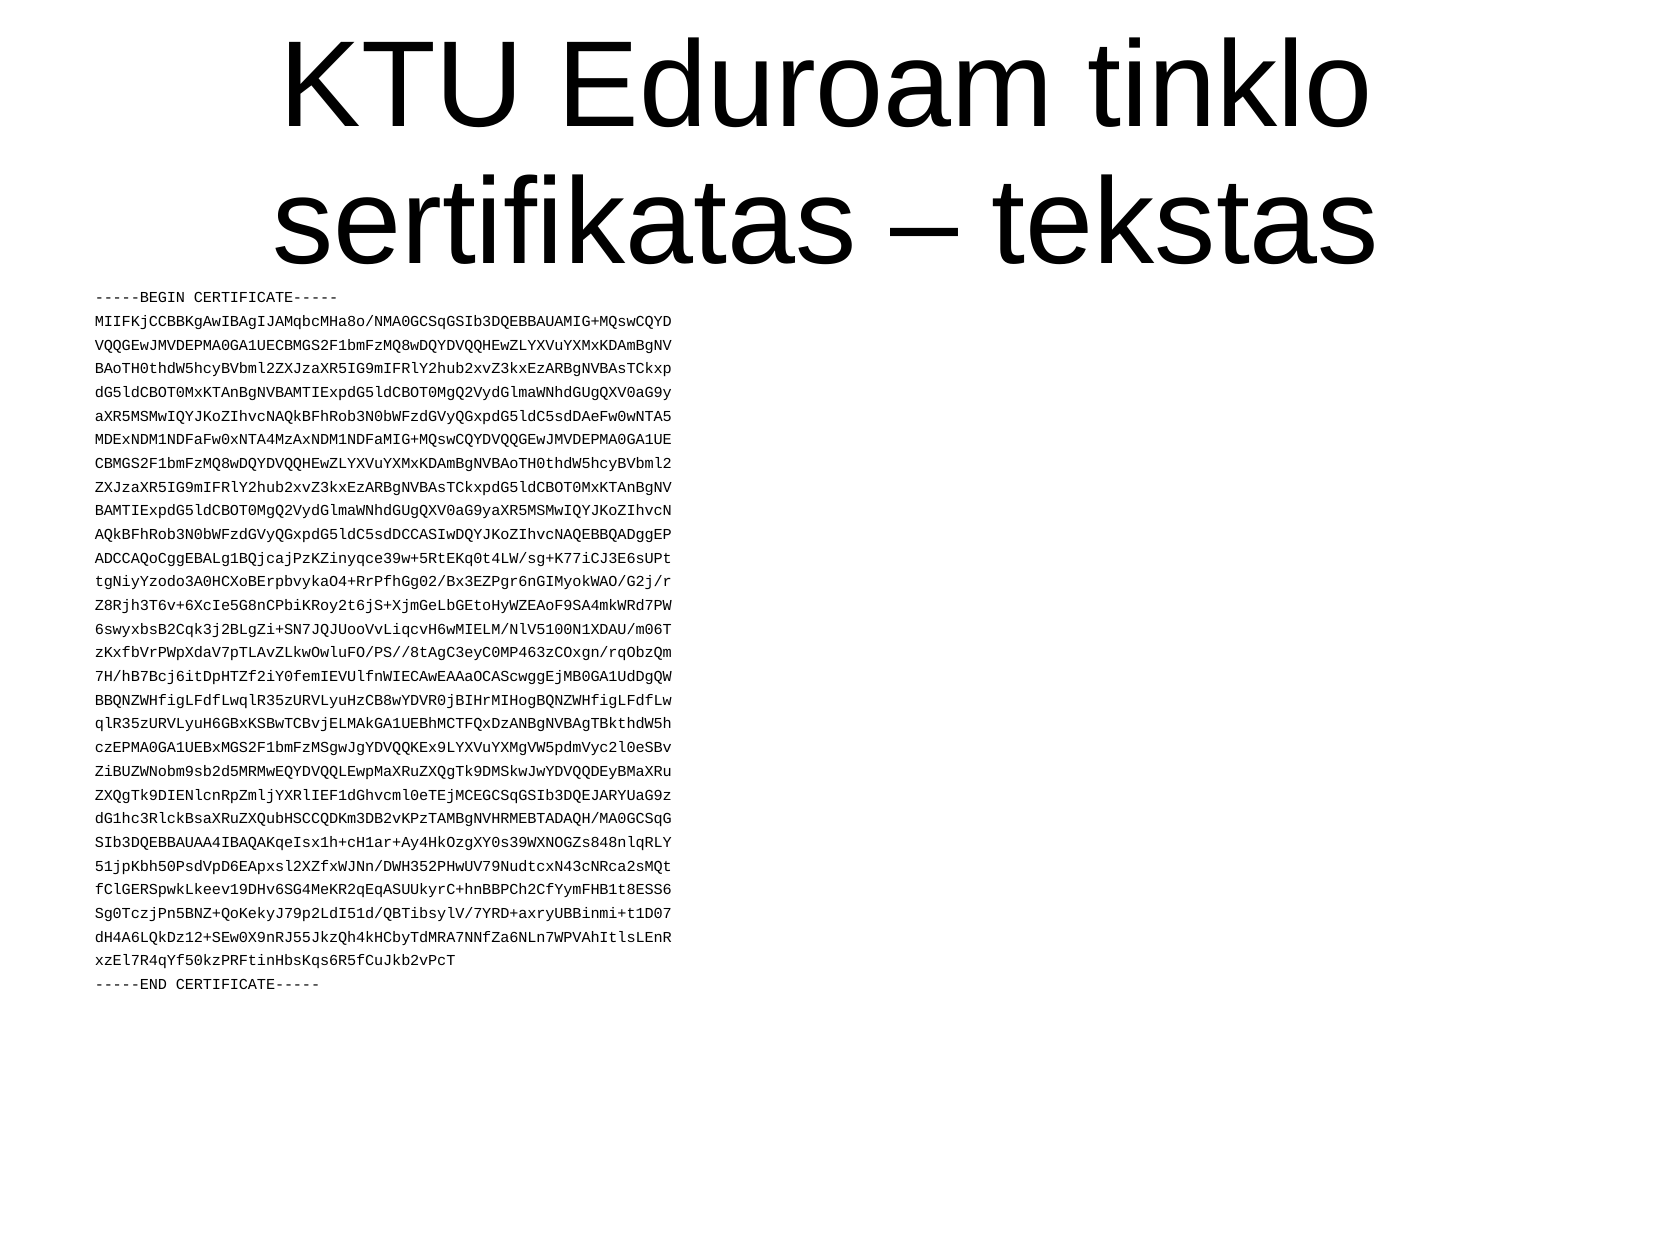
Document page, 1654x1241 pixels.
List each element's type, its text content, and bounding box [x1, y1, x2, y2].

list -----BEGIN CERTIFICATE----- MIIFKjCCBBKgAwIBAgIJAMqbcMHa8o/NMA0GCSqGSIb3DQEBBAUAMIG+MQswCQYD VQQGEwJMVDEPMA0GA1UECBMGS2F1bmFzMQ8wDQYDVQQHEwZLYXVuYXMxKDAmBgNV BAoTH0thdW5hcyBVbml2ZXJzaXR5IG9mIFRlY2hub2xvZ3kxEzARBgNVBAsTCkxp dG5ldCBOT0MxKTAnBgNVBAMTIExpdG5ldCBOT0MgQ2VydGlmaWNhdGUgQXV0aG9y aXR5MSMwIQYJKoZIhvcNAQkBFhRob3N0bWFzdGVyQGxpdG5ldC5sdDAeFw0wNTA5 MDExNDM1NDFaFw0xNTA4MzAxNDM1NDFaMIG+MQswCQYDVQQGEwJMVDEPMA0GA1UE CBMGS2F1bmFzMQ8wDQYDVQQHEwZLYXVuYXMxKDAmBgNVBAoTH0thdW5hcyBVbml2 ZXJzaXR5IG9mIFRlY2hub2xvZ3kxEzARBgNVBAsTCkxpdG5ldCBOT0MxKTAnBgNV BAMTIExpdG5ldCBOT0MgQ2VydGlmaWNhdGUgQXV0aG9yaXR5MSMwIQYJKoZIhvcN AQkBFhRob3N0bWFzdGVyQGxpdG5ldC5sdDCCASIwDQYJKoZIhvcNAQEBBQADggEP ADCCAQoCggEBALg1BQjcajPzKZinyqce39w+5RtEKq0t4LW/sg+K77iCJ3E6sUPt tgNiyYzodo3A0HCXoBErpbvykaO4+RrPfhGg02/Bx3EZPgr6nGIMyokWAO/G2j/r Z8Rjh3T6v+6XcIe5G8nCPbiKRoy2t6jS+XjmGeLbGEtoHyWZEAoF9SA4mkWRd7PW 6swyxbsB2Cqk3j2BLgZi+SN7JQJUooVvLiqcvH6wMIELM/NlV5100N1XDAU/m06T zKxfbVrPWpXdaV7pTLAvZLkwOwluFO/PS//8tAgC3eyC0MP463zCOxgn/rqObzQm 7H/hB7Bcj6itDpHTZf2iY0femIEVUlfnWIECAwEAAaOCAScwggEjMB0GA1UdDgQW BBQNZWHfigLFdfLwqlR35zURVLyuHzCB8wYDVR0jBIHrMIHogBQNZWHfigLFdfLw qlR35zURVLyuH6GBxKSBwTCBvjELMAkGA1UEBhMCTFQxDzANBgNVBAgTBkthdW5h czEPMA0GA1UEBxMGS2F1bmFzMSgwJgYDVQQKEx9LYXVuYXMgVW5pdmVyc2l0eSBv ZiBUZWNobm9sb2d5MRMwEQYDVQQLEwpMaXRuZXQgTk9DMSkwJwYDVQQDEyBMaXRu ZXQgTk9DIENlcnRpZmljYXRlIEF1dGhvcml0eTEjMCEGCSqGSIb3DQEJARYUaG9z dG1hc3RlckBsaXRuZXQubHSCCQDKm3DB2vKPzTAMBgNVHRMEBTADAQH/MA0GCSqG SIb3DQEBBAUAA4IBAQAKqeIsx1h+cH1ar+Ay4HkOzgXY0s39WXNOGZs848nlqRLY 51jpKbh50PsdVpD6EApxsl2XZfxWJNn/DWH352PHwUV79NudtcxN43cNRca2sMQt fClGERSpwkLkeev19DHv6SG4MeKR2qEqASUUkyrC+hnBBPCh2CfYymFHB1t8ESS6 Sg0TczjPn5BNZ+QoKekyJ79p2LdI51d/QBTibsylV/7YRD+axryUBBinmi+t1D07 dH4A6LQkDz12+SEw0X9nRJ55JkzQh4kHCbyTdMRA7NNfZa6NLn7WPVAhItlsLEnR xzEl7R4qYf50kzPRFtinHbsKqs6R5fCuJkb2vPcT -----END CERTIFICATE----- [82, 290, 1571, 1010]
title KTU Eduroam tinklo sertifikatas – tekstas [82, 16, 1571, 290]
